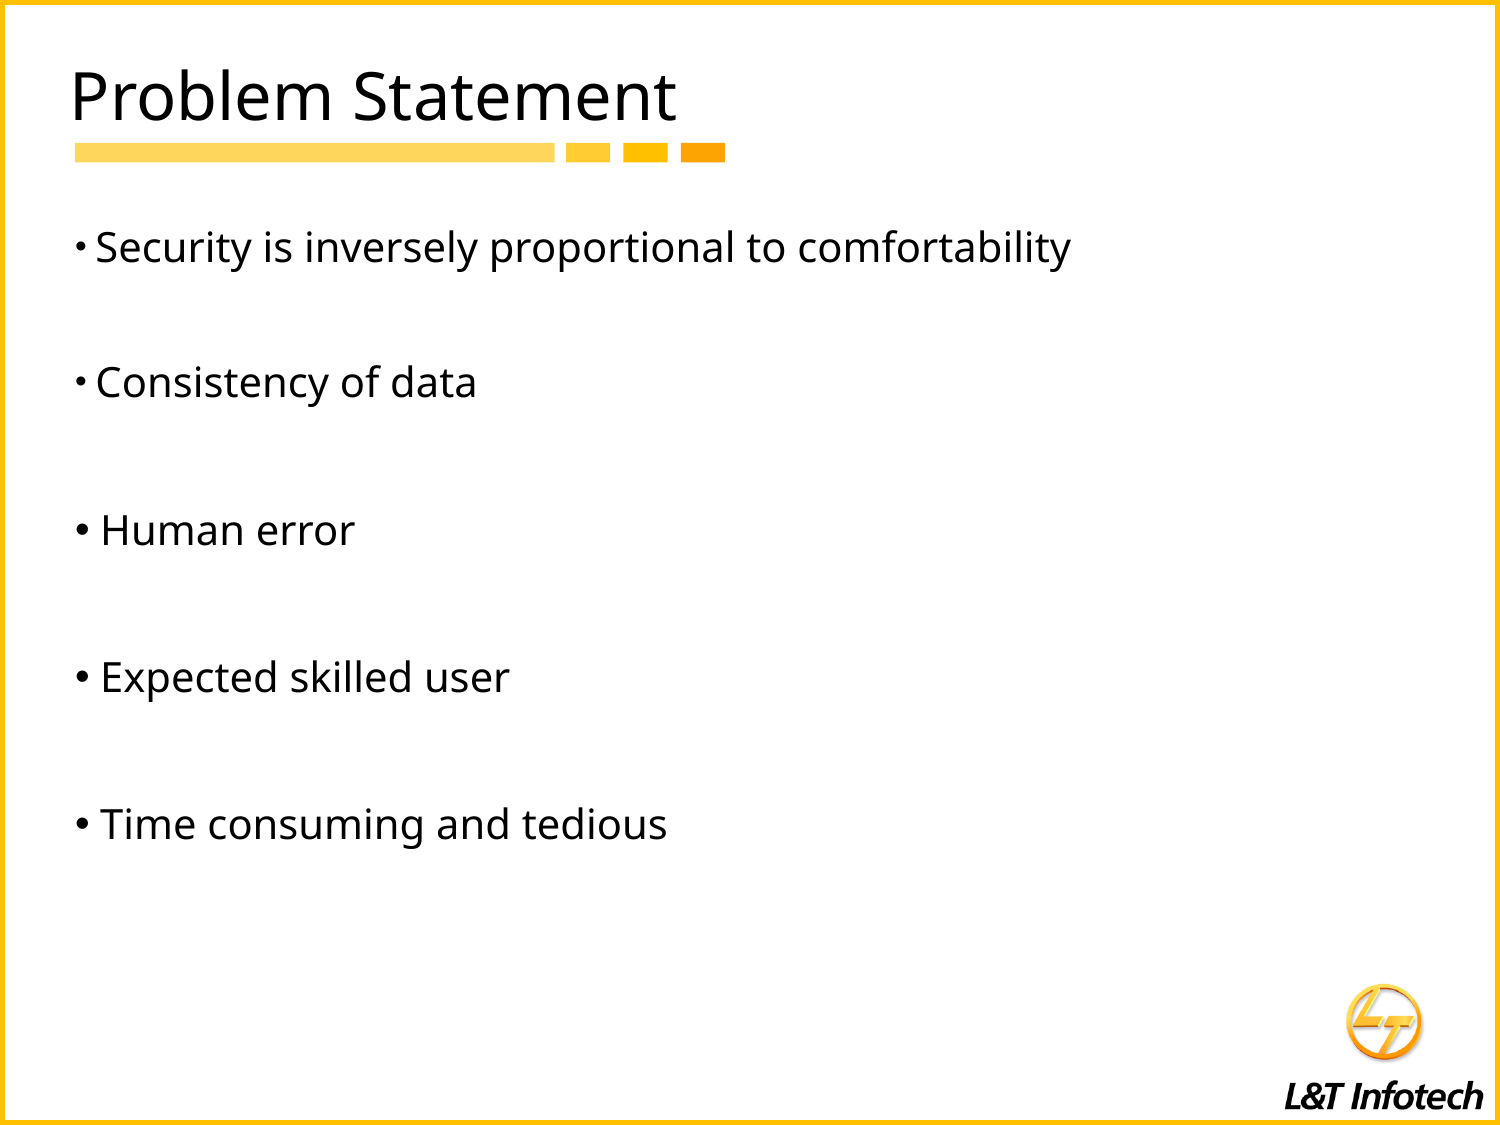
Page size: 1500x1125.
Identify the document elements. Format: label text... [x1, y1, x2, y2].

subtitle Security is inversely proportional to comfortability Consistency of data Human error Expected skilled user Time consuming and tedious [75, 213, 1426, 1004]
title Problem Statement [37, 54, 1426, 225]
picture [1263, 960, 1495, 1120]
